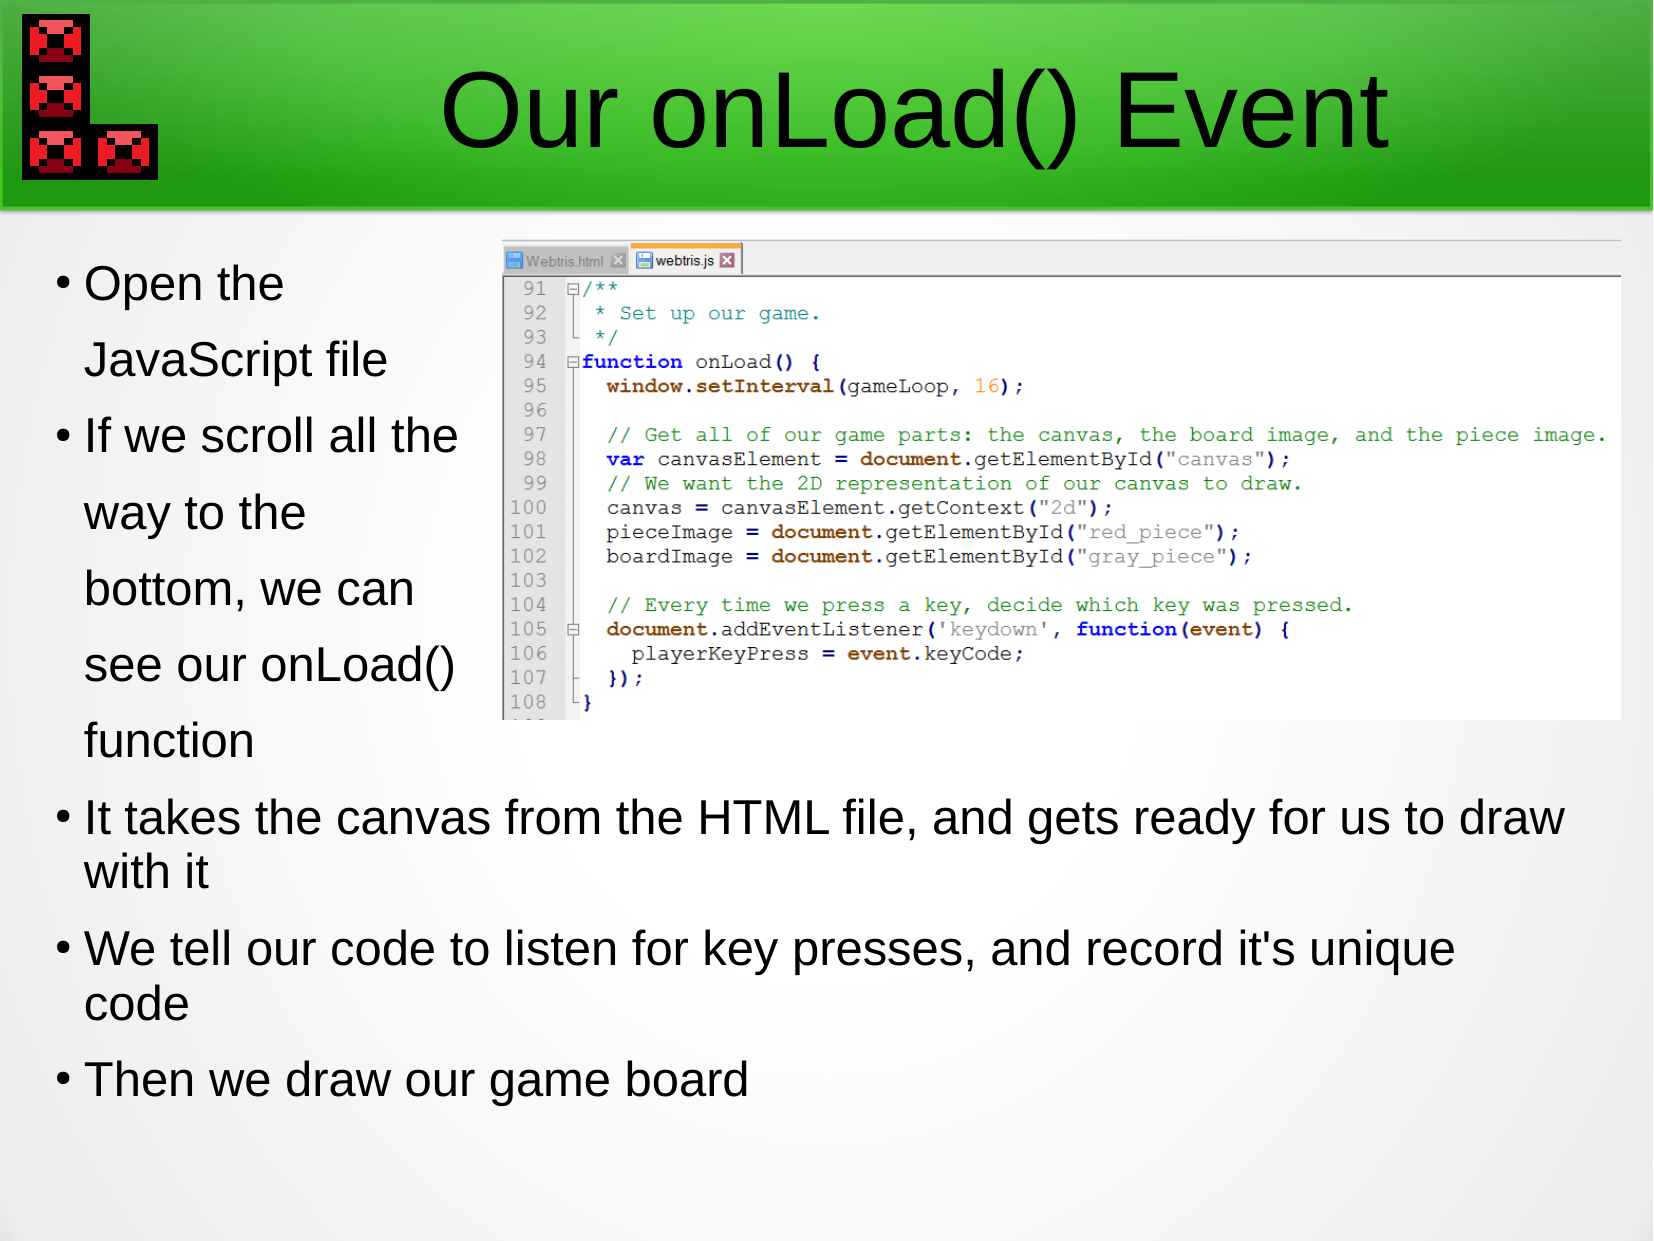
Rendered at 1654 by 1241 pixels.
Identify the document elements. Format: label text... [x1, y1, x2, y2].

picture [502, 239, 1621, 721]
picture [22, 14, 158, 180]
title Our onLoad() Event [195, 30, 1636, 190]
list Open the JavaScript file If we scroll all the way to the bottom, we can see our onLoad() function It takes the canvas from the HTML file, and gets ready for us to draw with it We tell our code to listen for key presses, and record it's unique code Then we draw our game board [45, 256, 1576, 1111]
